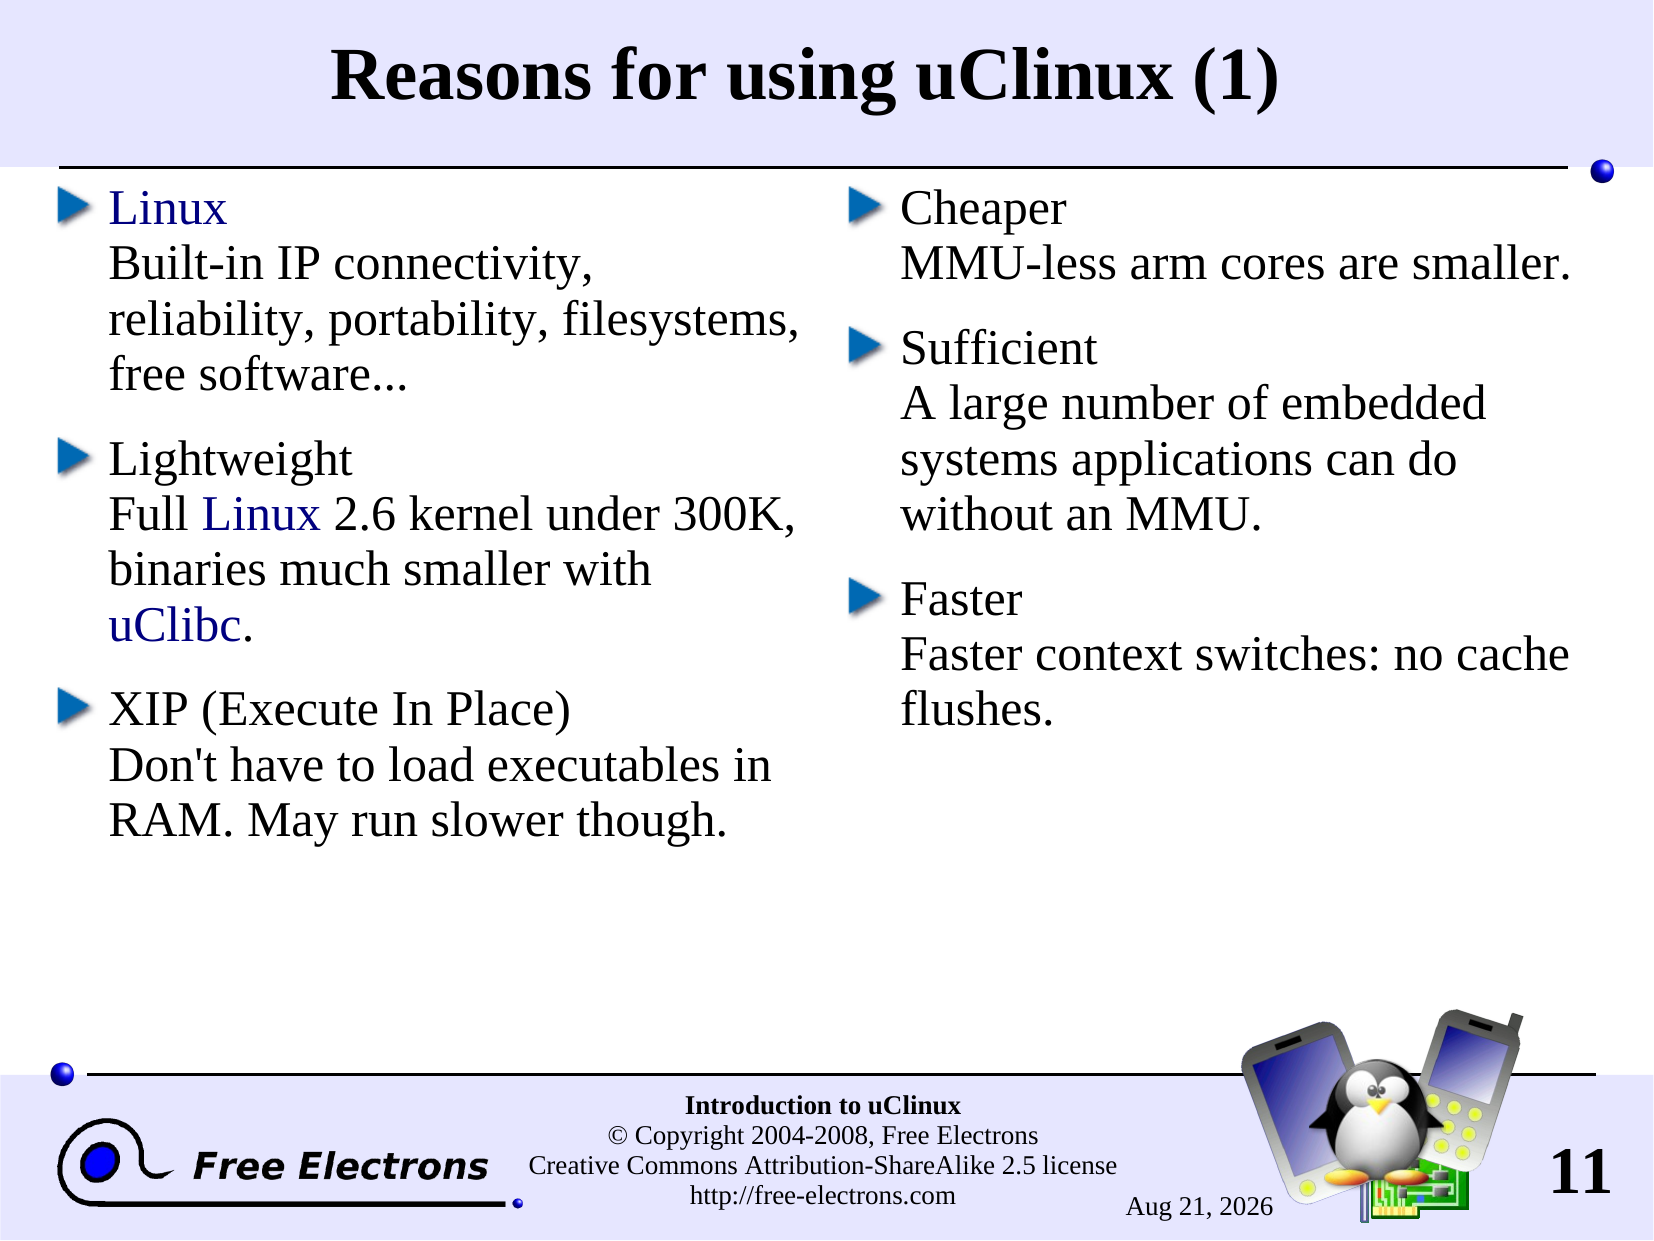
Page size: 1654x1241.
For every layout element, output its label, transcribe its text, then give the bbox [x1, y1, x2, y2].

title Reasons for using uClinux (1) [60, 25, 1551, 124]
list Linux Built-in IP connectivity, reliability, portability, filesystems, free software... Lightweight Full Linux 2.6 kernel under 300K, binaries much smaller with uClibc. XIP (Execute In Place) Don't have to load executables in RAM. May run slower though. [37, 180, 803, 1165]
picture [50, 1165, 527, 1216]
list Cheaper MMU-less arm cores are smaller. Sufficient A large number of embedded systems applications can do without an MMU. Faster Faster context switches: no cache flushes. [829, 180, 1601, 1055]
picture [1227, 1055, 1525, 1241]
